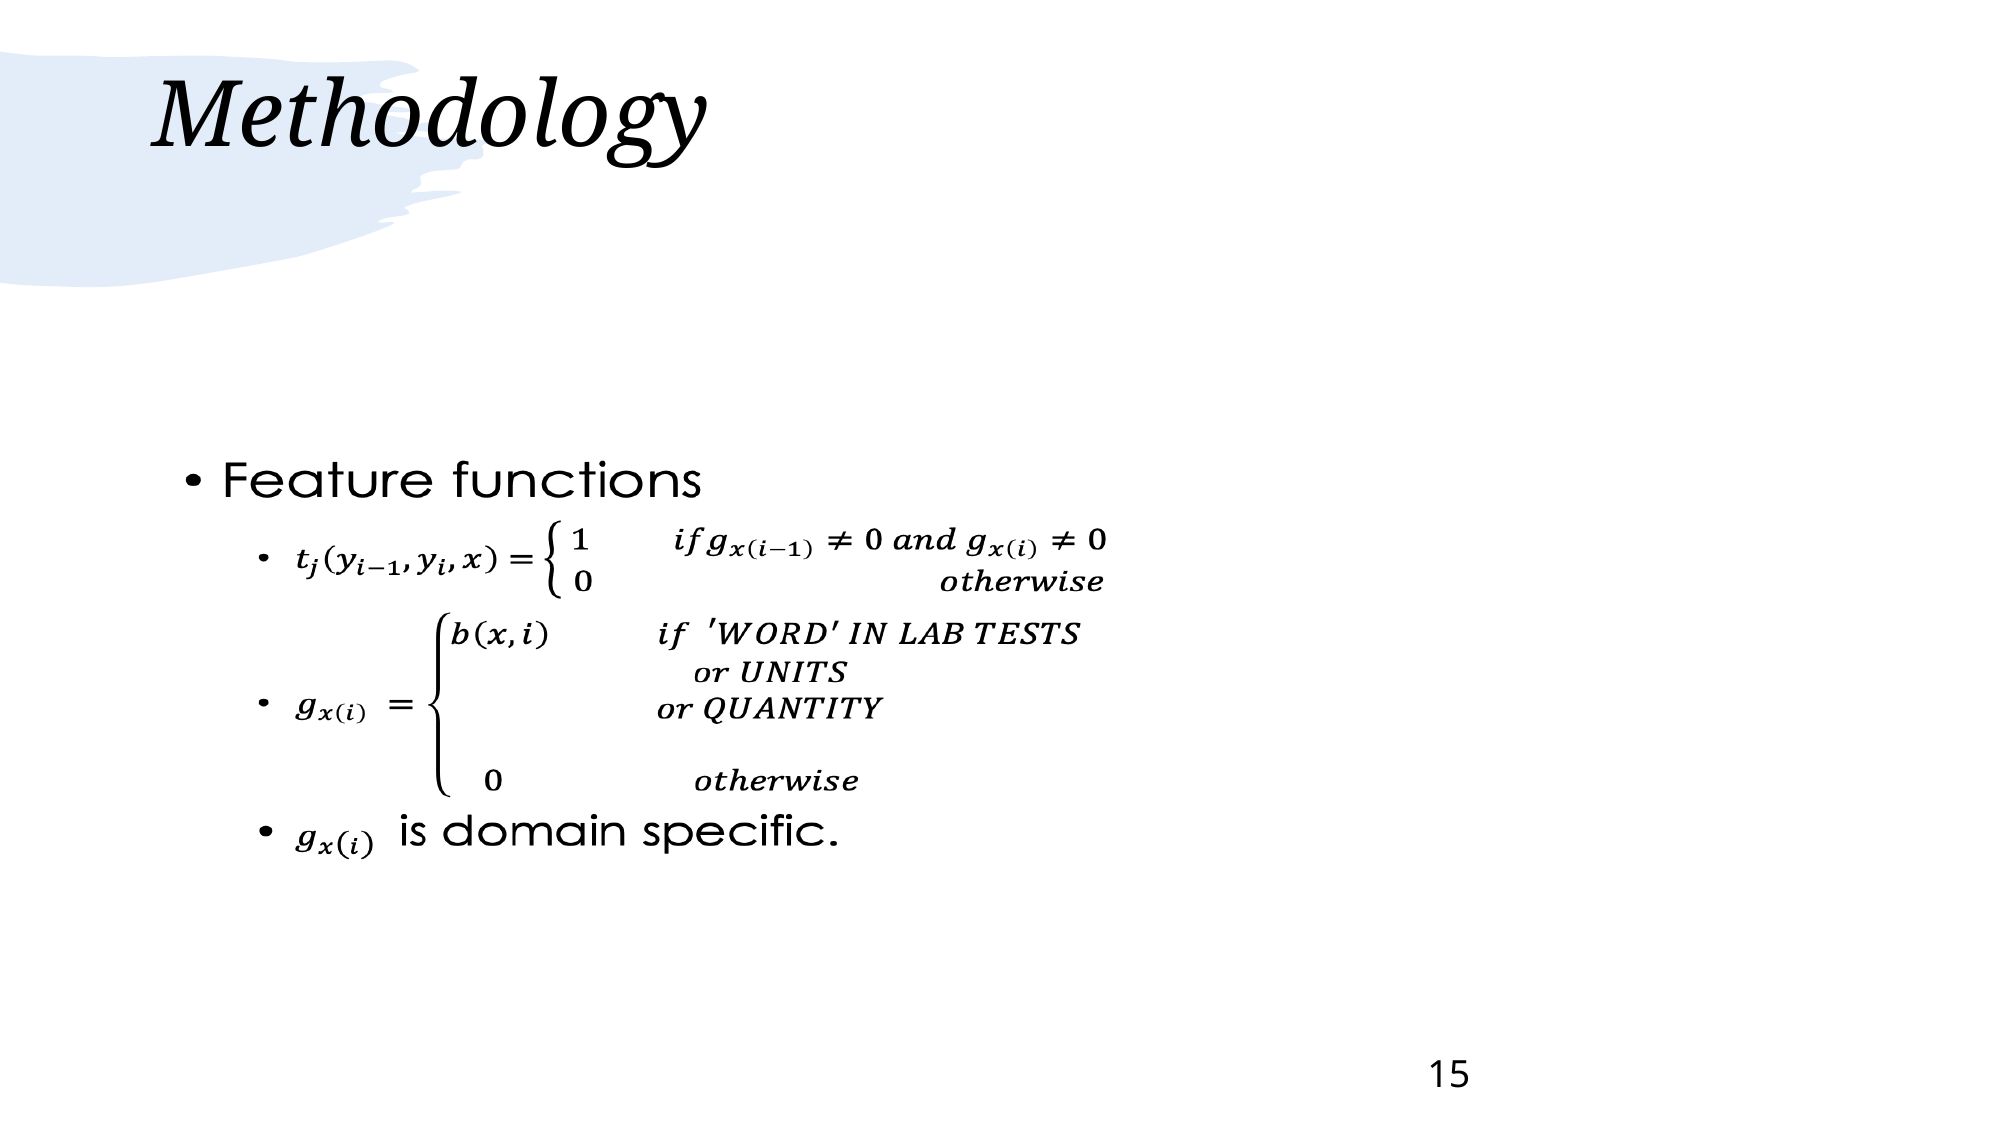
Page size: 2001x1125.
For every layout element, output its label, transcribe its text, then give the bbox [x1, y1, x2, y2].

slide_number <number> [1412, 1042, 1863, 1103]
list [150, 322, 1876, 1006]
title Methodology [137, 59, 1863, 278]
